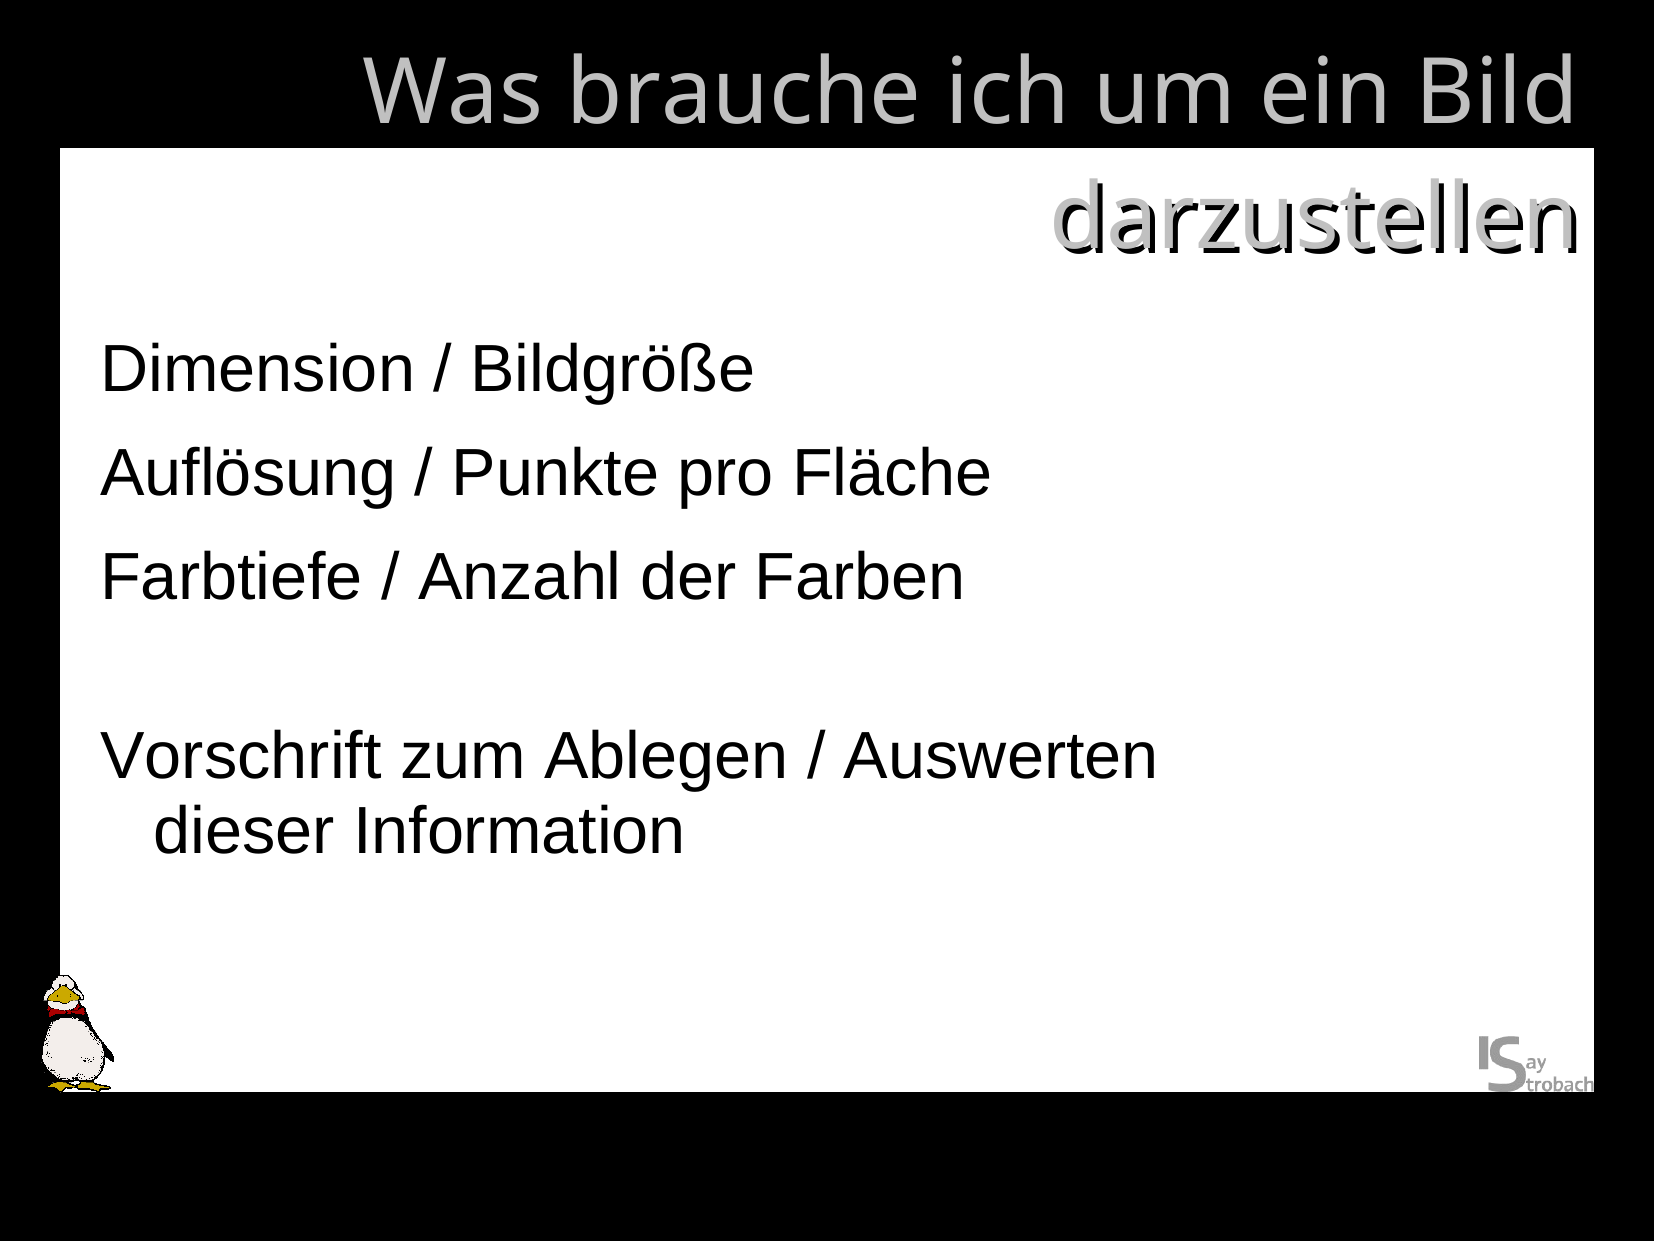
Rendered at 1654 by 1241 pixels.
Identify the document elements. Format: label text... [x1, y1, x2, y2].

title Was brauche ich um ein Bild darzustellen [29, 66, 1581, 73]
list Dimension / Bildgröße Auflösung / Punkte pro Fläche Farbtiefe / Anzahl der Farben Vorschrift zum Ablegen / Auswerten dieser Information [82, 330, 1571, 353]
picture [29, 970, 119, 1093]
